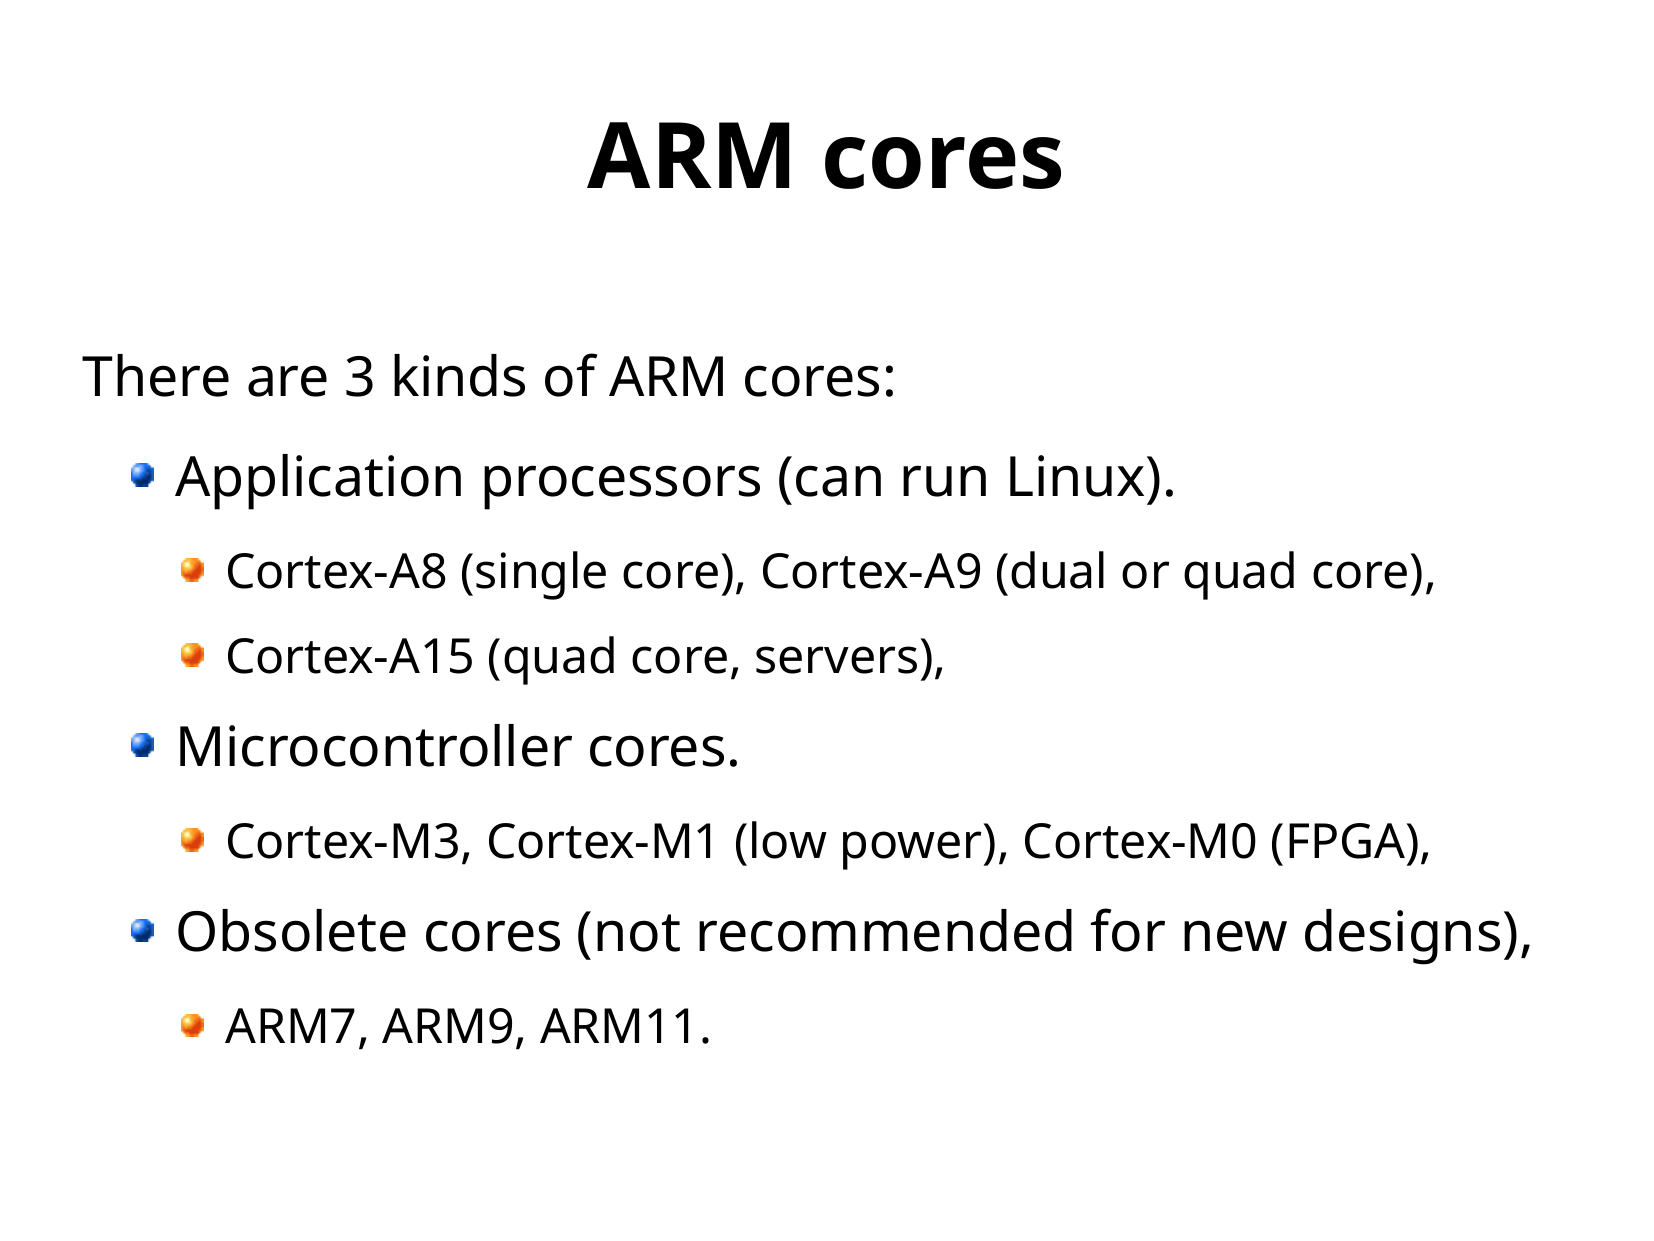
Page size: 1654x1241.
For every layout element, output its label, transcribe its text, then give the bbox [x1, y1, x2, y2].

title ARM cores [82, 49, 1571, 257]
list There are 3 kinds of ARM cores: Application processors (can run Linux). Cortex-A8 (single core), Cortex-A9 (dual or quad core), Cortex-A15 (quad core, servers), Microcontroller cores. Cortex-M3, Cortex-M1 (low power), Cortex-M0 (FPGA), Obsolete cores (not recommended for new designs), ARM7, ARM9, ARM11. [82, 337, 1571, 1109]
